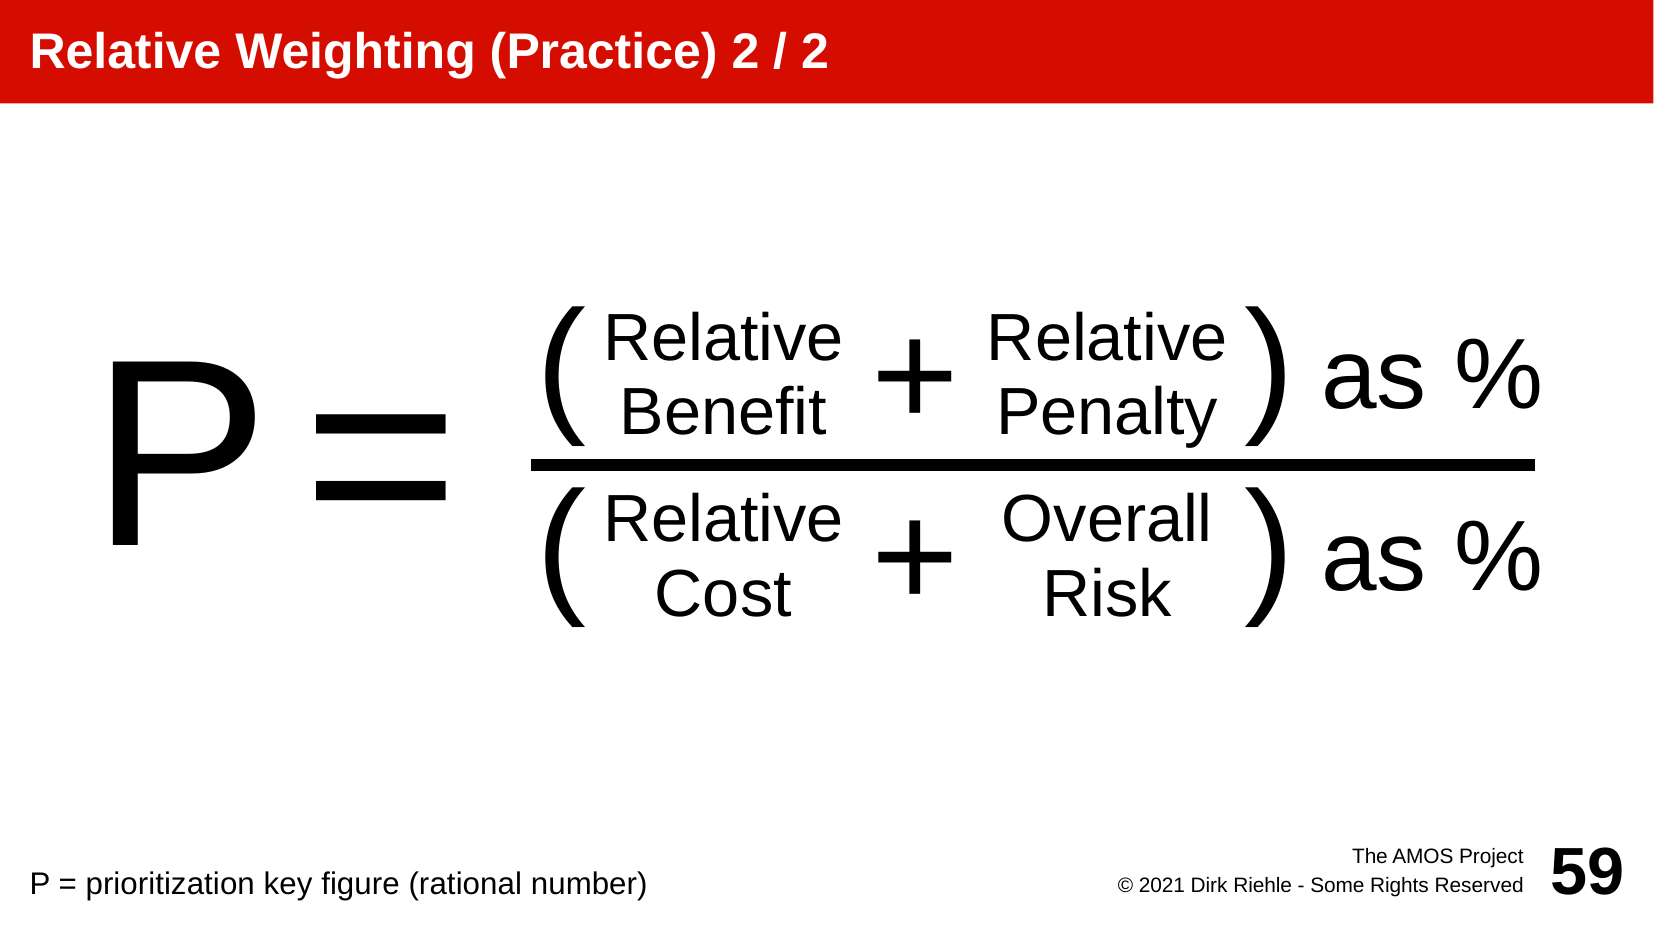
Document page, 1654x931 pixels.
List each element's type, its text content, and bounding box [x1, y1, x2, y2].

text_box ( [472, 447, 650, 643]
text_box ( [472, 265, 650, 447]
text_box as % [1299, 287, 1565, 461]
title Relative Weighting (Practice) 2 / 2 [0, 0, 1654, 104]
text_box P = prioritization key figure (rational number) [0, 752, 1182, 931]
text_box Overall Risk [1004, 469, 1181, 643]
text_box + [826, 278, 1004, 459]
text_box Relative Benefit [650, 287, 826, 459]
text_box + [826, 460, 1004, 652]
text_box Relative Cost [650, 469, 826, 643]
text_box ) [1181, 265, 1359, 447]
text_box Relative Penalty [1004, 287, 1181, 459]
text_box as % [1299, 469, 1565, 643]
text_box ) [1181, 447, 1359, 643]
text_box P = [79, 292, 472, 614]
